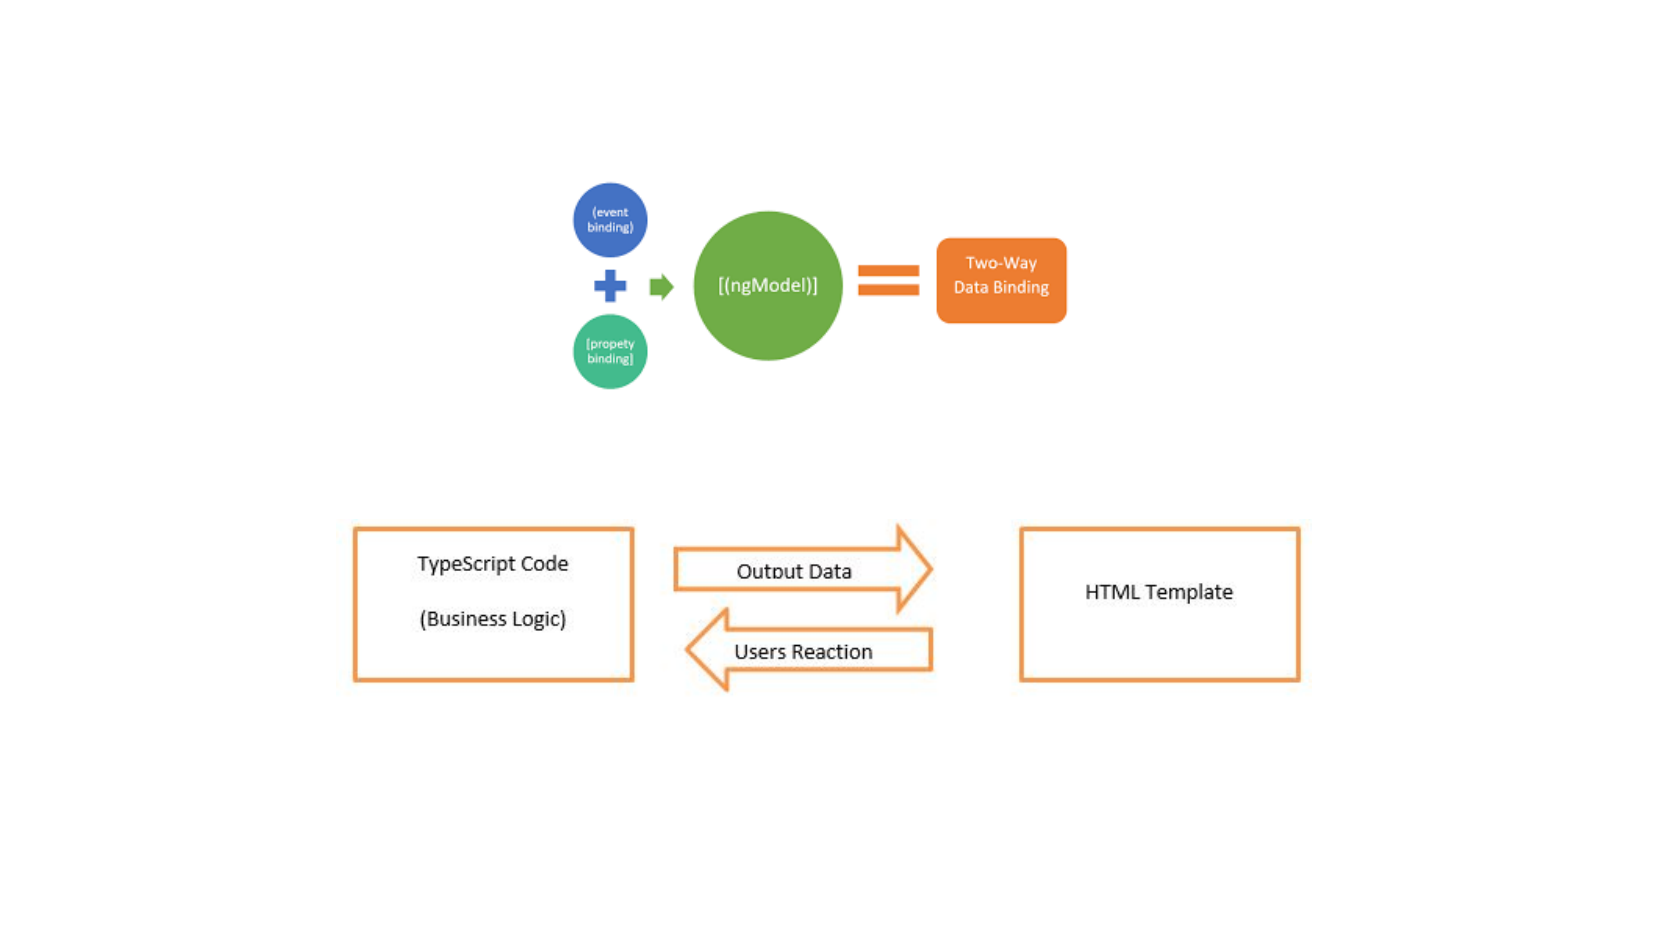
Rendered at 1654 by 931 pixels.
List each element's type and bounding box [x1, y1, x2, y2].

picture [336, 519, 1312, 697]
picture [543, 168, 1073, 402]
